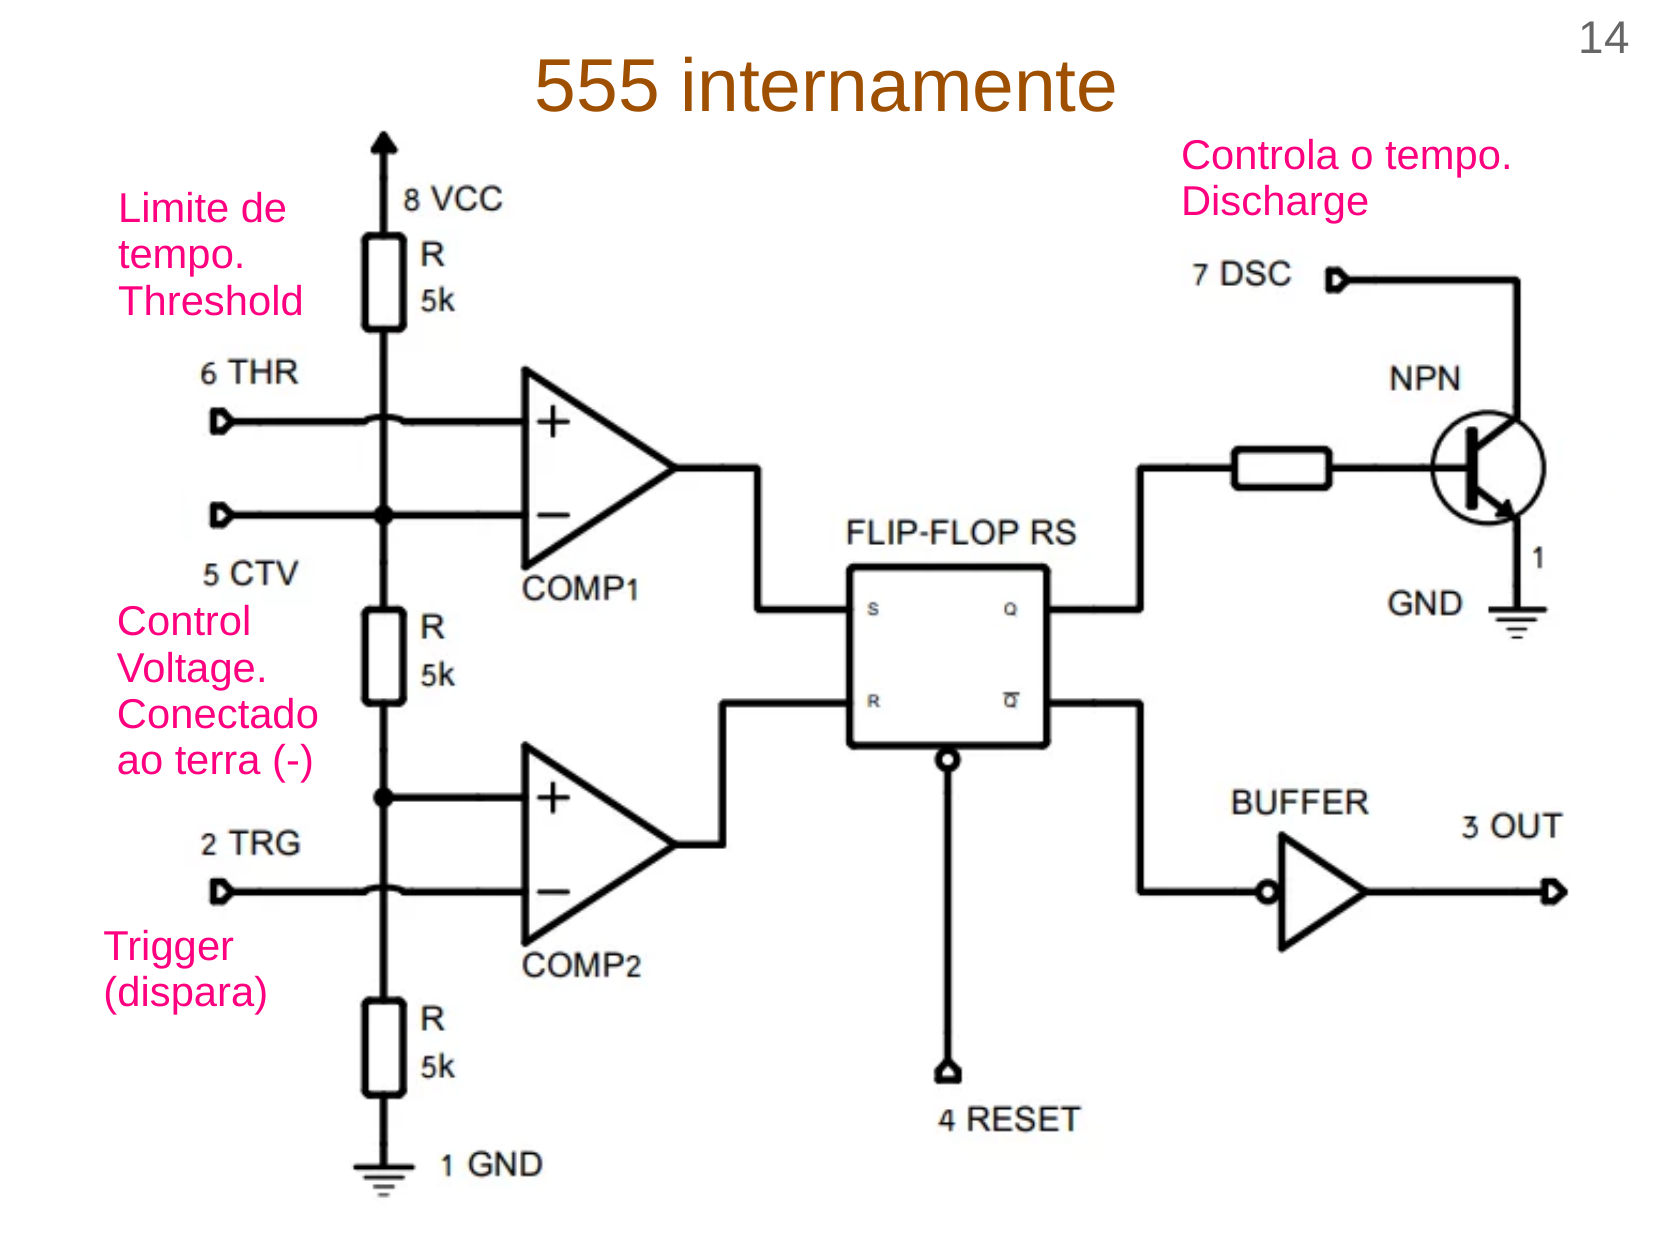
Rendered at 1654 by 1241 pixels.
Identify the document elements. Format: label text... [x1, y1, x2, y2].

title 555 internamente [59, 29, 1595, 123]
text_box Control Voltage. Conectado ao terra (-) [102, 590, 340, 798]
picture [44, 123, 1629, 1211]
text_box Limite de tempo. Threshold [103, 177, 325, 345]
text_box Trigger (dispara) [88, 915, 309, 1019]
text_box Controla o tempo. Discharge [1166, 123, 1536, 237]
